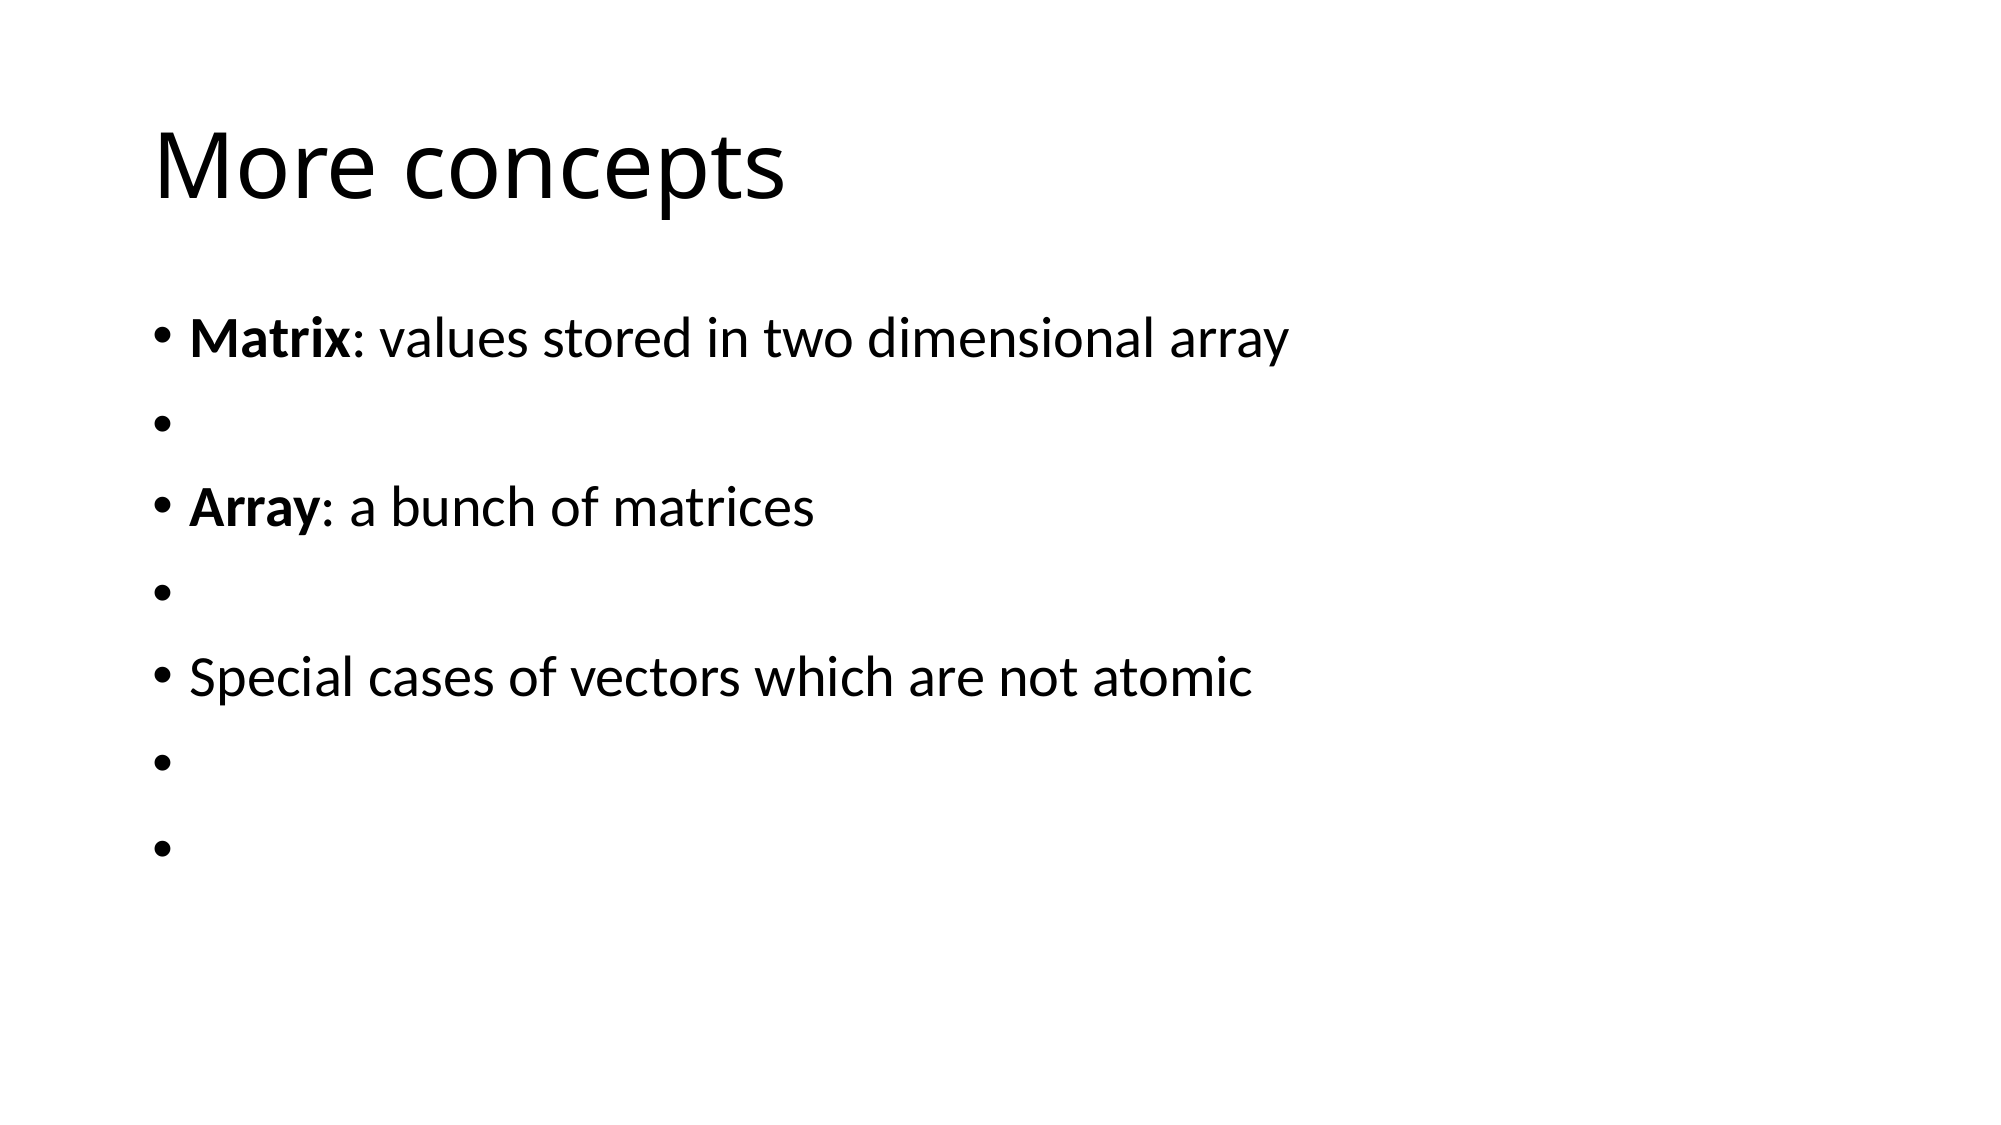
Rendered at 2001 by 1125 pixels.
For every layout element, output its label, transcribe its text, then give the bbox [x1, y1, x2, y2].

title More concepts [137, 59, 1863, 278]
list Matrix: values stored in two dimensional array Array: a bunch of matrices Special cases of vectors which are not atomic [137, 299, 1863, 1014]
